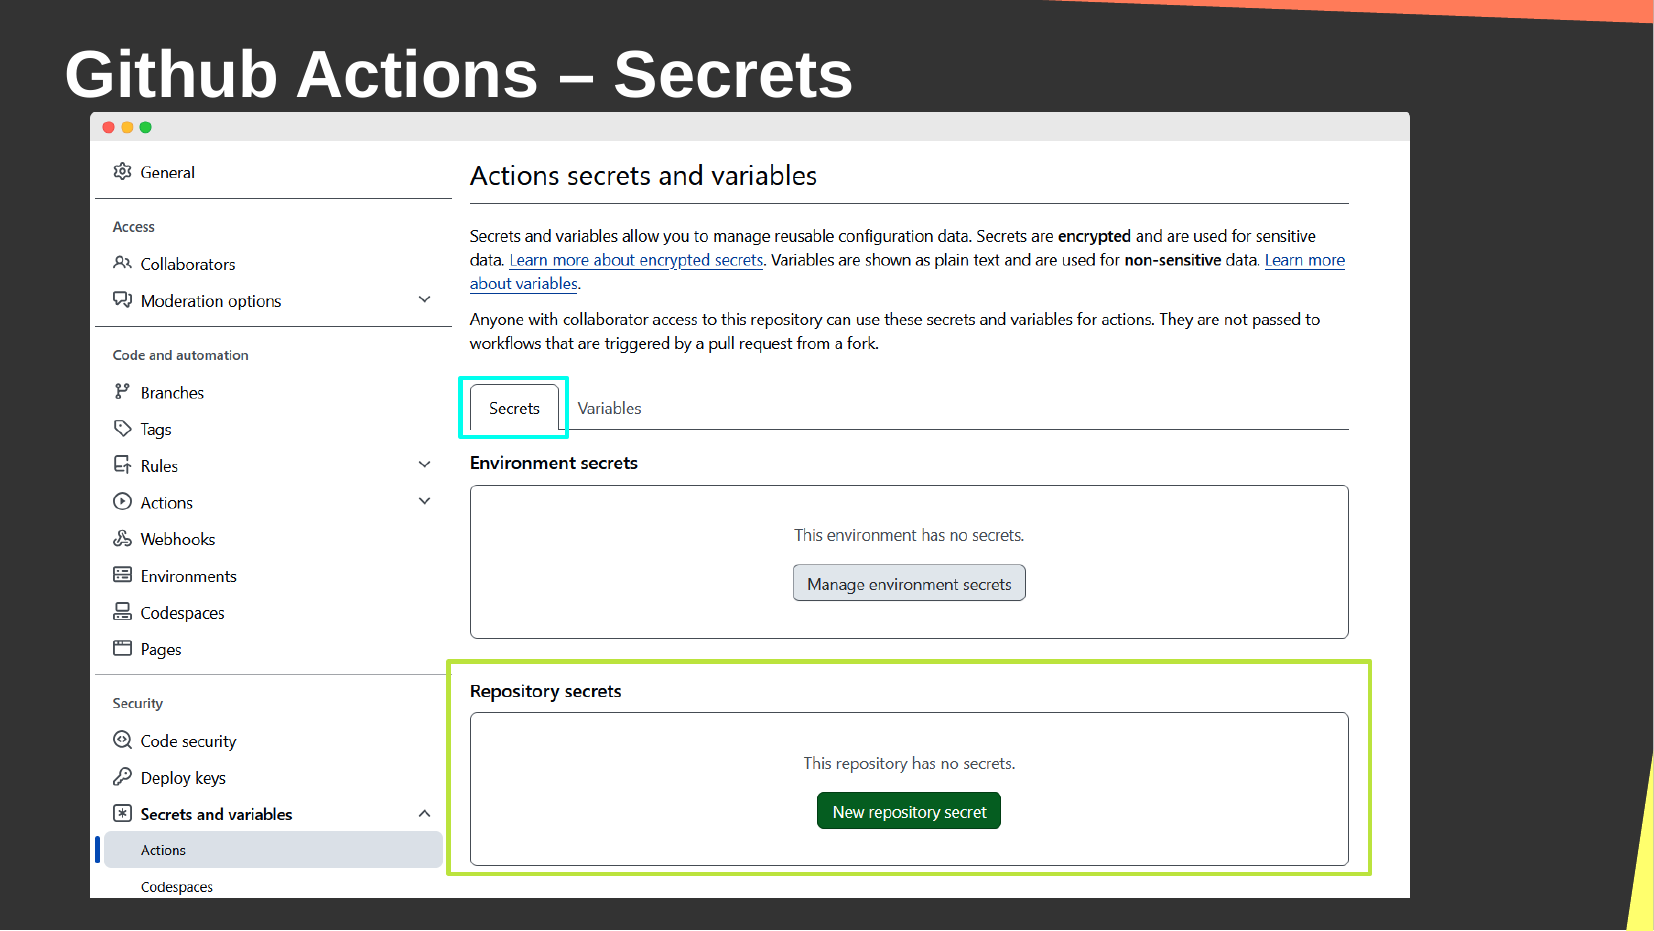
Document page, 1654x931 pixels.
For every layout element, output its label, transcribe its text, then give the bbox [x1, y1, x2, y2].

text_box [1626, 746, 1654, 931]
title Github Actions – Secrets [64, 37, 1471, 113]
picture [90, 113, 1410, 898]
text_box [1042, 0, 1654, 24]
